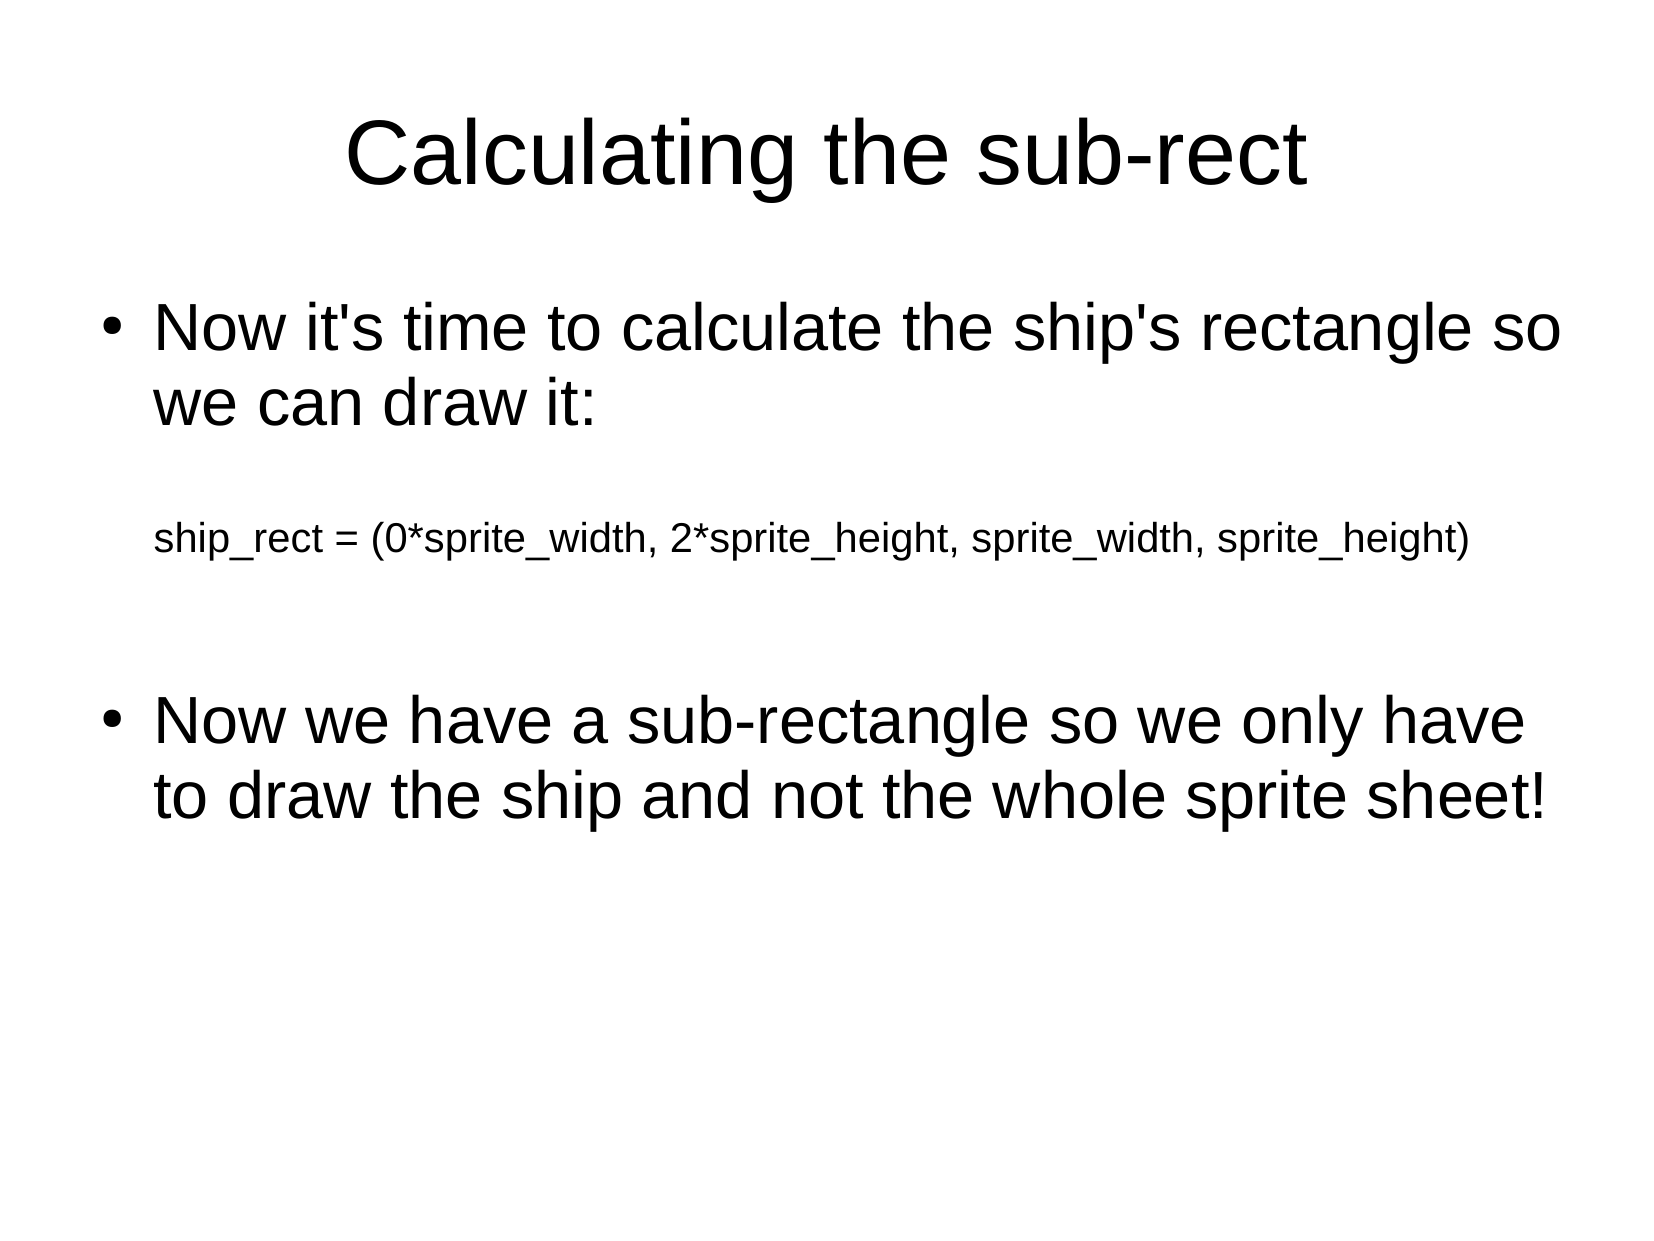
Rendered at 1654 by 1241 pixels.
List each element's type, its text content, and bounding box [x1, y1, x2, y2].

title Calculating the sub-rect [82, 49, 1571, 257]
list Now it's time to calculate the ship's rectangle so we can draw it: ship_rect = (0*sprite_width, 2*sprite_height, sprite_width, sprite_height) Now we have a sub-rectangle so we only have to draw the ship and not the whole sprite sheet! [82, 290, 1571, 1010]
